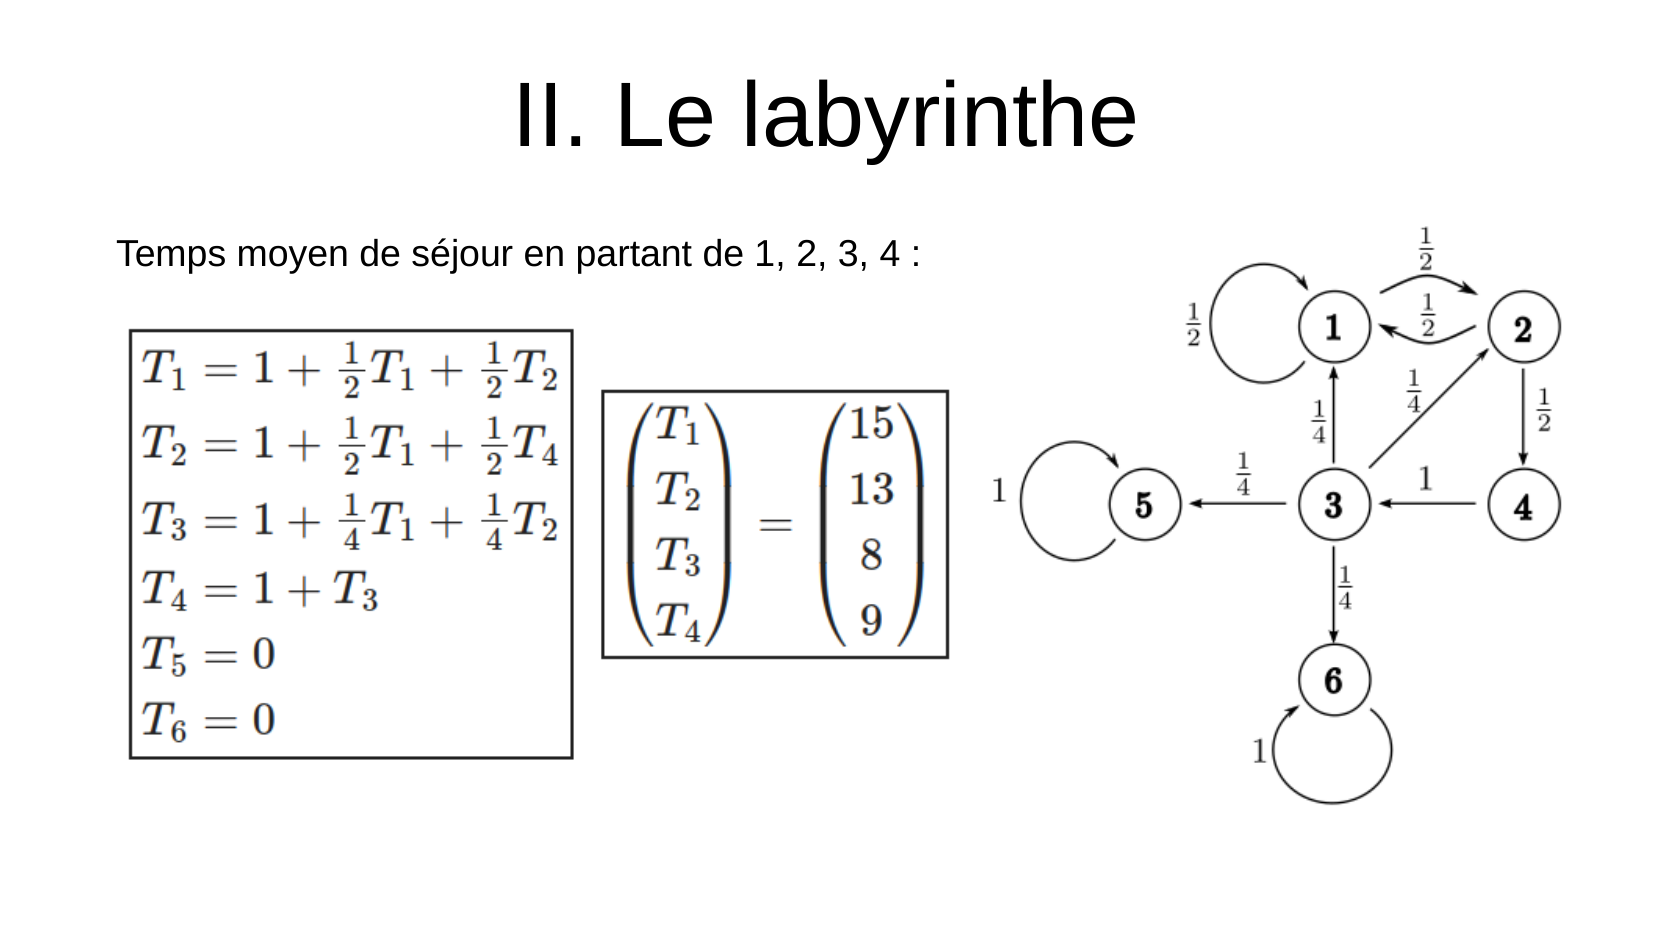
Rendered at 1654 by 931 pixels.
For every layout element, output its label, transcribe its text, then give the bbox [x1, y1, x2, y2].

text_box Temps moyen de séjour en partant de 1, 2, 3, 4 : [101, 225, 938, 282]
picture [112, 309, 588, 788]
title II. Le labyrinthe [82, 37, 1571, 193]
picture [589, 225, 1566, 813]
